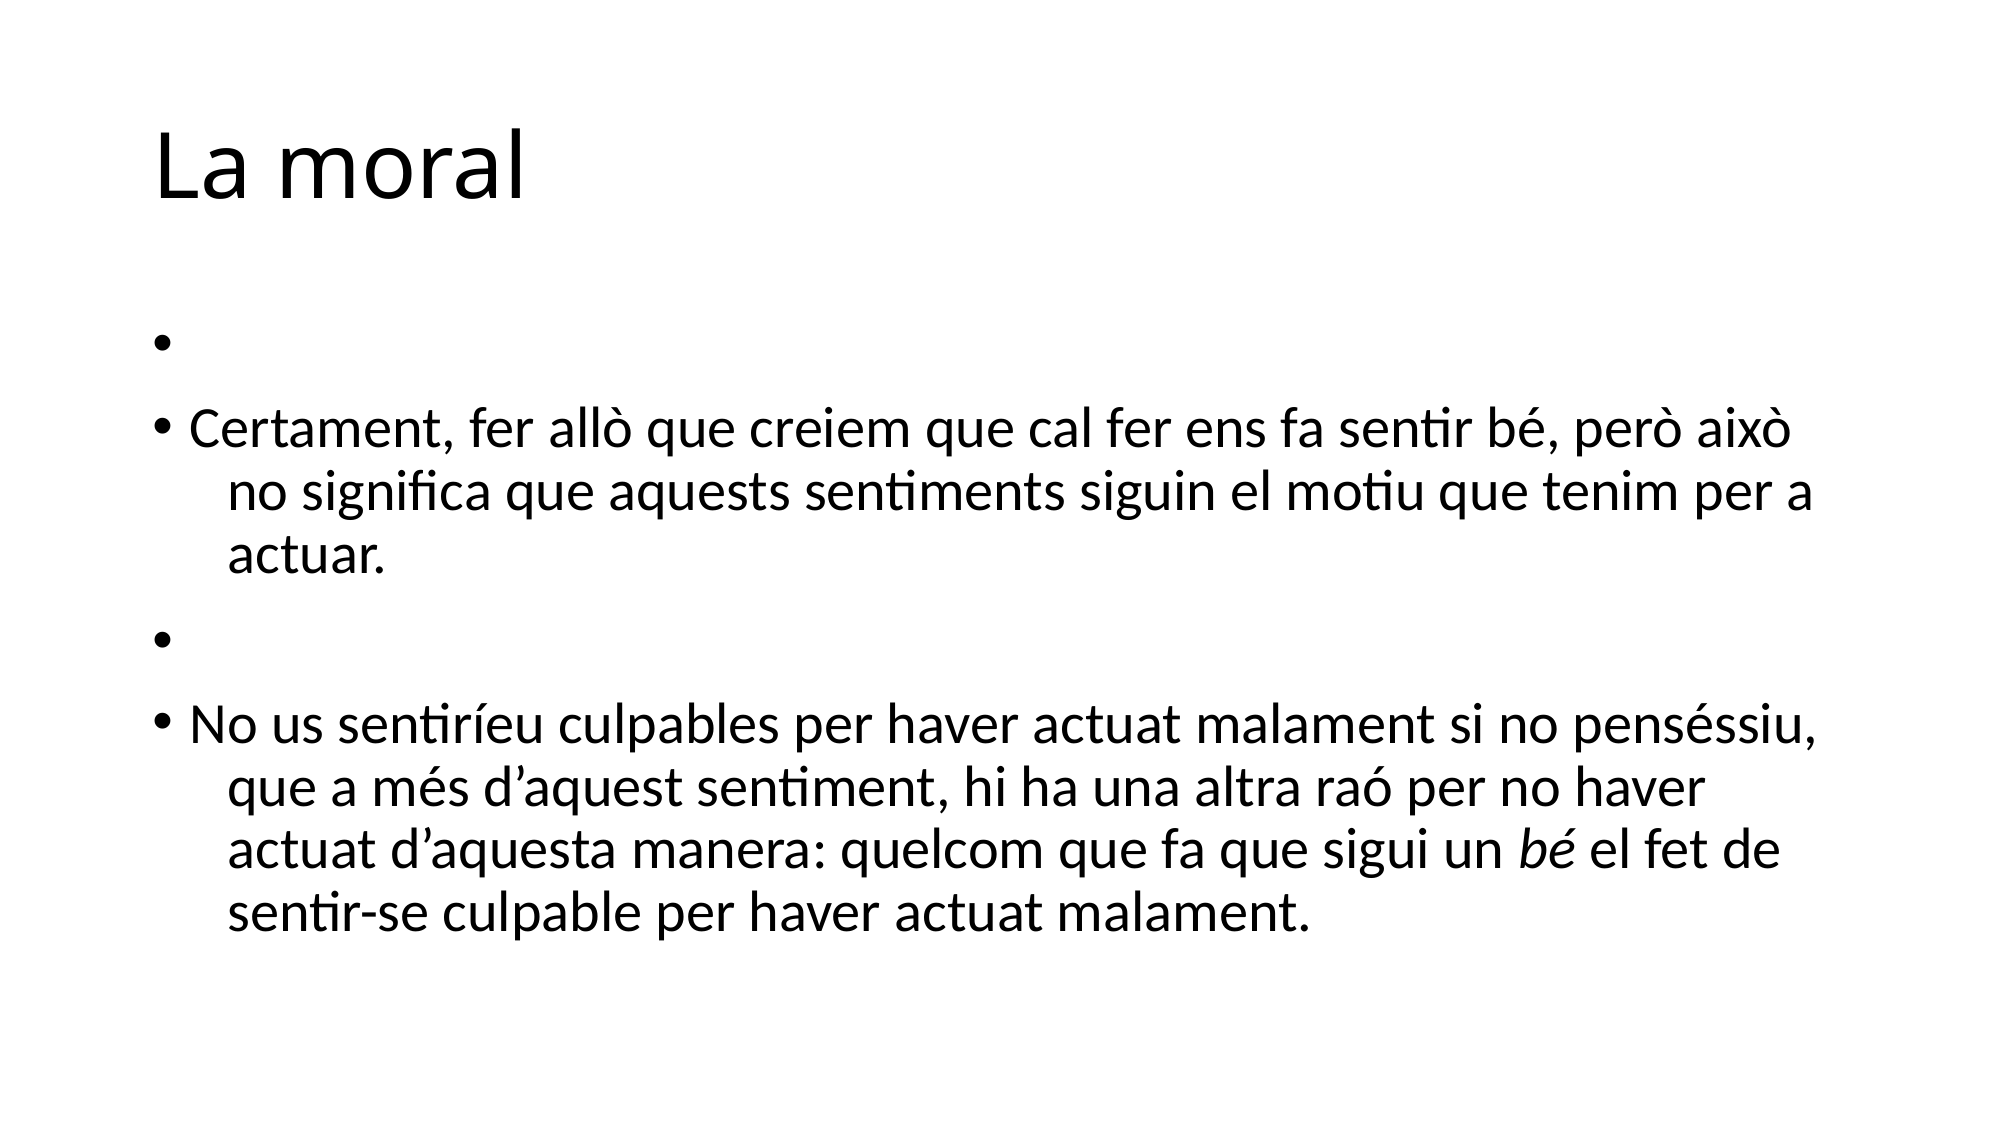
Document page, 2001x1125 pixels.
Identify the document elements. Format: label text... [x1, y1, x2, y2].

list Certament, fer allò que creiem que cal fer ens fa sentir bé, però això no significa que aquests sentiments siguin el motiu que tenim per a actuar. No us sentiríeu culpables per haver actuat malament si no penséssiu, que a més d’aquest sentiment, hi ha una altra raó per no haver actuat d’aquesta manera: quelcom que fa que sigui un bé el fet de sentir-se culpable per haver actuat malament. [137, 299, 1863, 1014]
title La moral [137, 59, 1863, 278]
